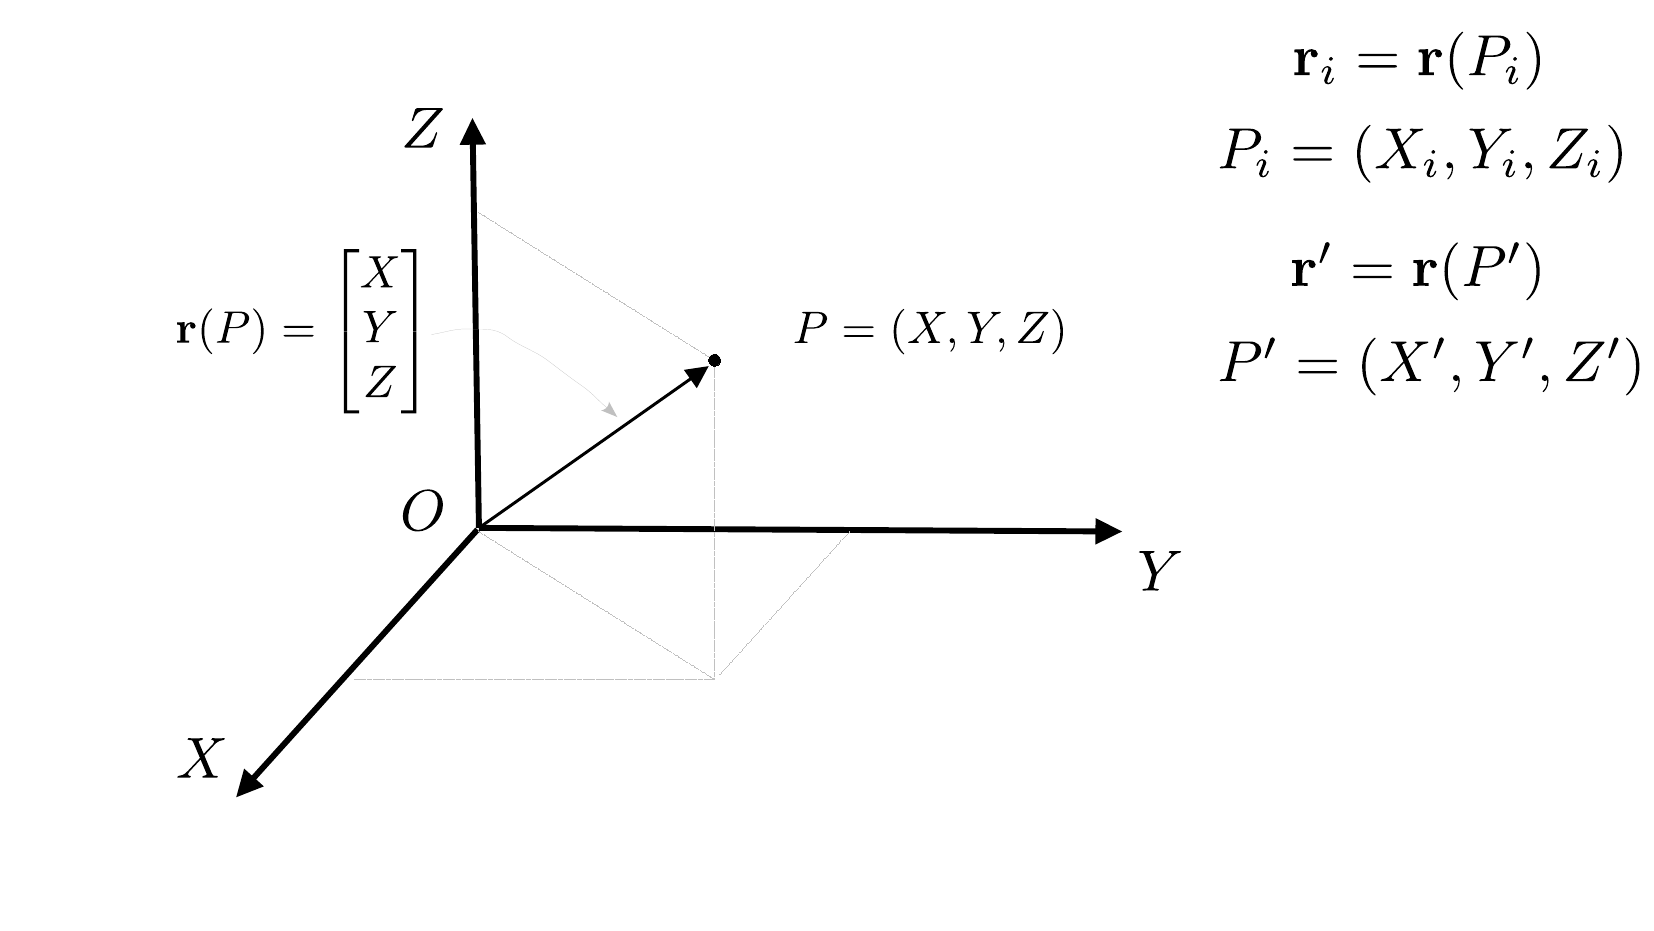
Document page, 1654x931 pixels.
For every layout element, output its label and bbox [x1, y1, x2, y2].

picture [404, 108, 443, 148]
picture [1217, 122, 1625, 185]
picture [1217, 335, 1642, 398]
picture [1292, 242, 1540, 301]
picture [1138, 551, 1182, 591]
picture [794, 308, 1063, 355]
picture [1292, 29, 1543, 92]
picture [177, 249, 417, 414]
text_box [708, 354, 721, 367]
picture [177, 738, 225, 778]
picture [402, 489, 443, 532]
